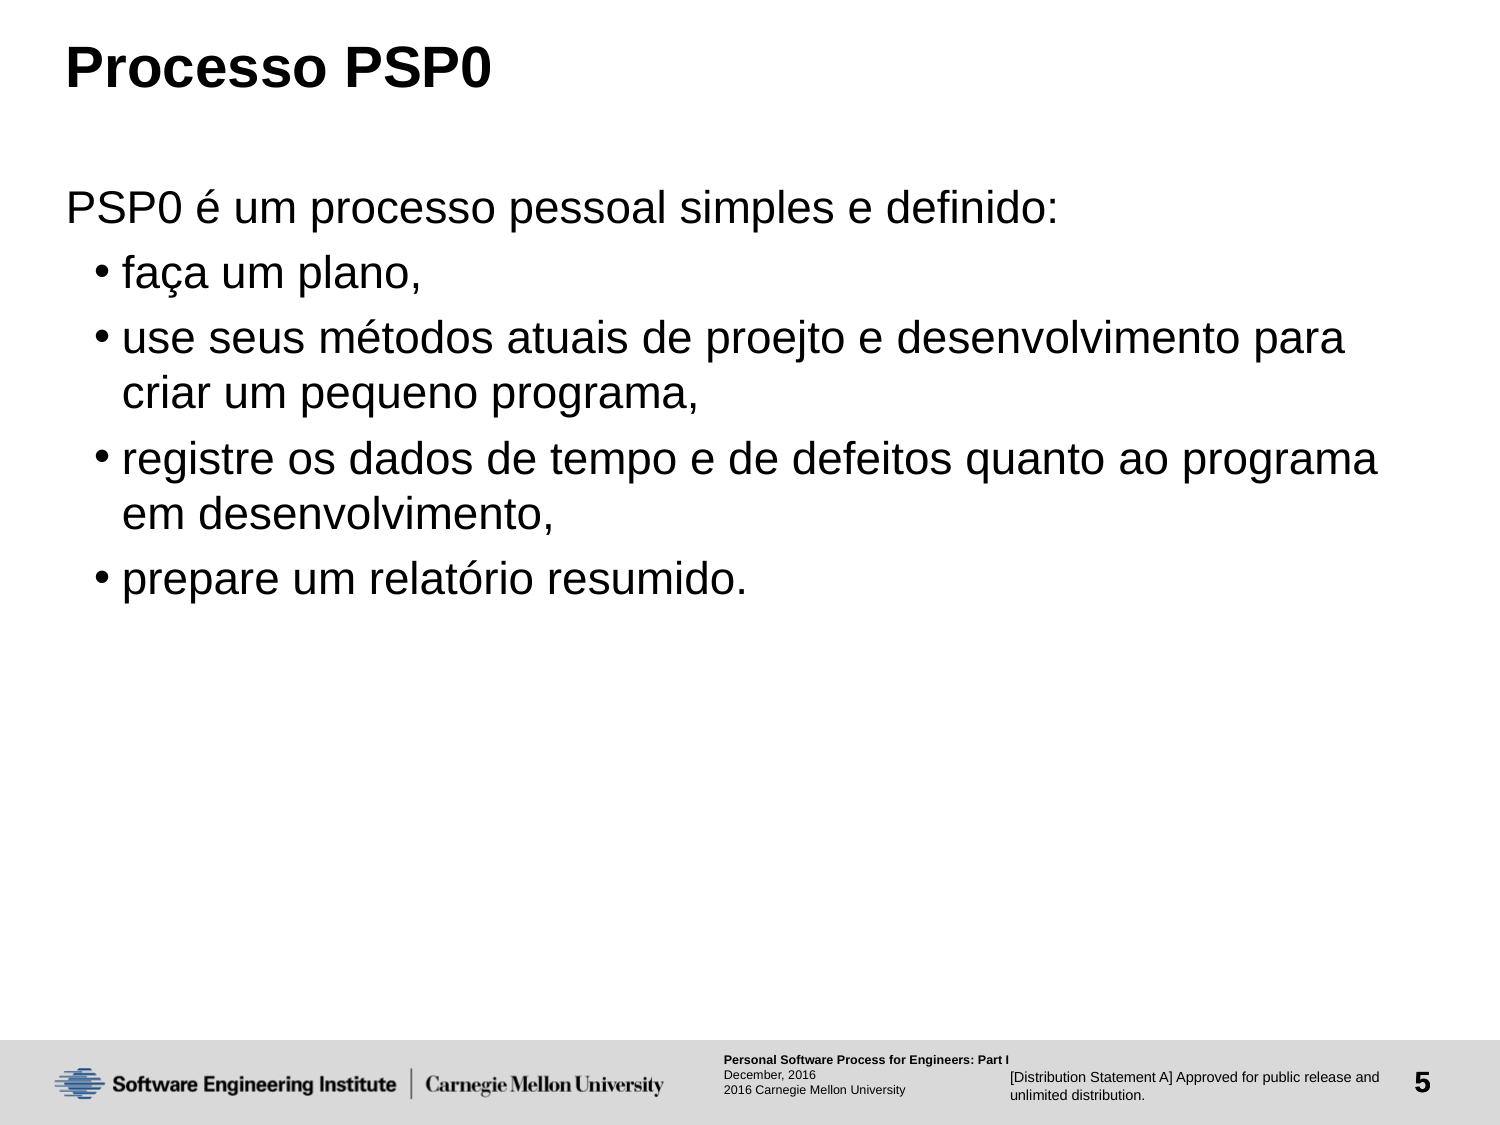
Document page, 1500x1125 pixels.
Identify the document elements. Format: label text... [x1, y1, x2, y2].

picture [46, 1061, 673, 1104]
list PSP0 é um processo pessoal simples e definido: faça um plano, use seus métodos atuais de proejto e desenvolvimento para criar um pequeno programa, registre os dados de tempo e de defeitos quanto ao programa em desenvolvimento, prepare um relatório resumido. [65, 177, 1431, 1000]
title Processo PSP0 [65, 37, 1313, 148]
